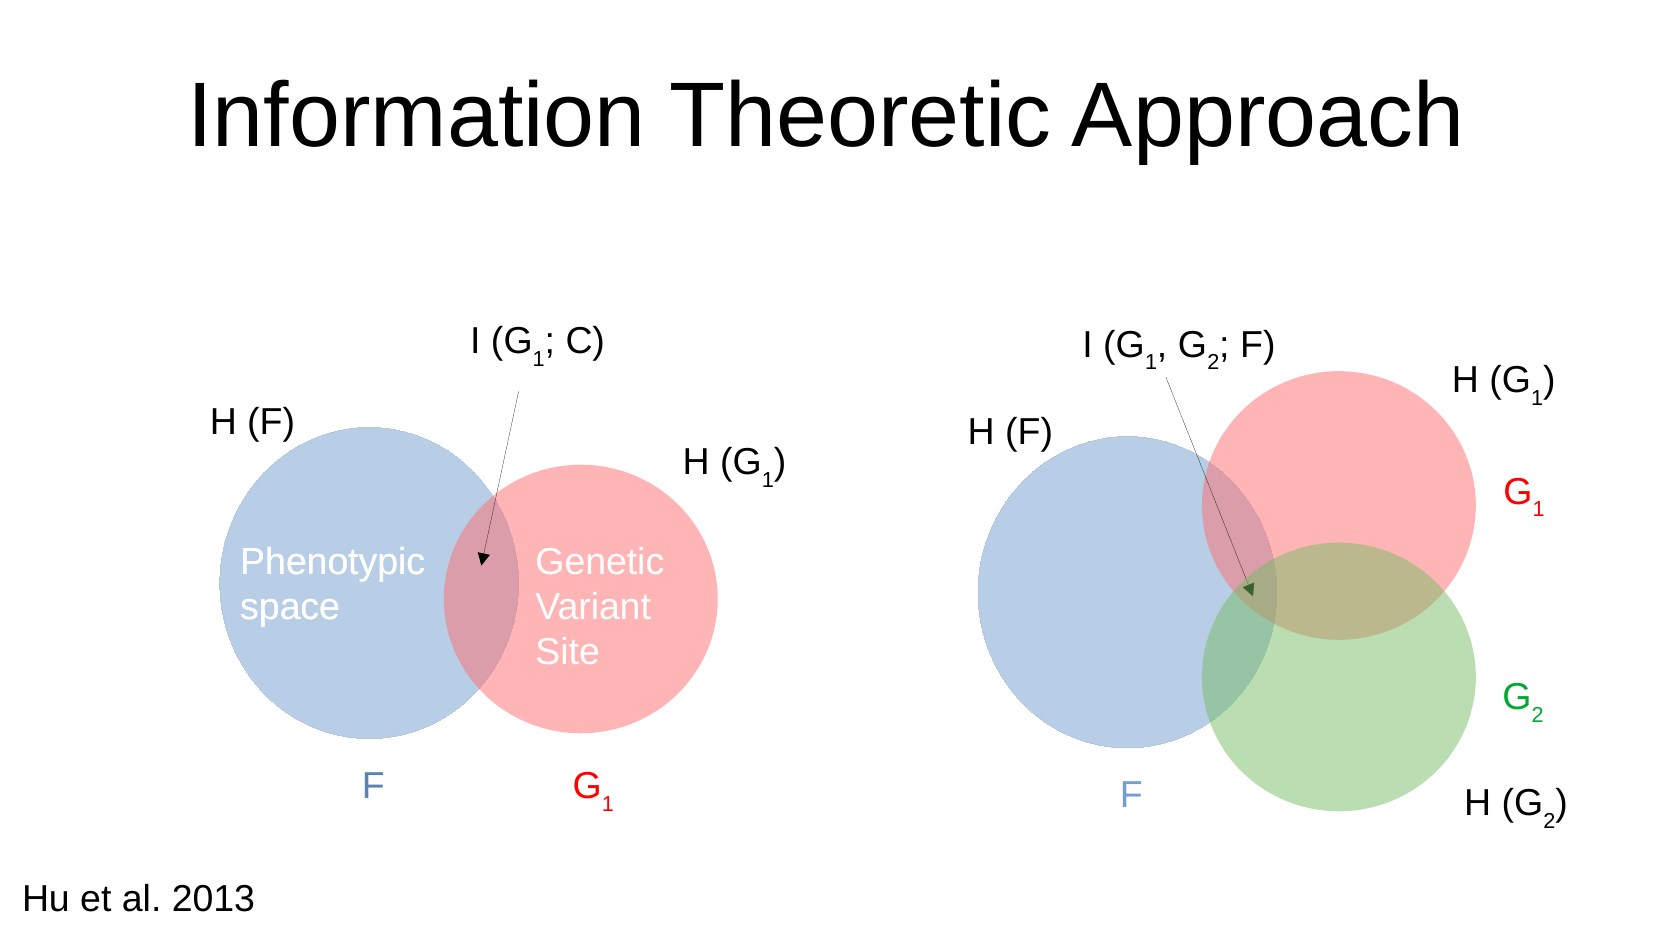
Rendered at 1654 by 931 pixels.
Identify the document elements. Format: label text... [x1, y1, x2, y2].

text_box Hu et al. 2013 [7, 870, 271, 927]
text_box [219, 542, 225, 624]
text_box Genetic Variant Site [520, 529, 746, 657]
text_box [229, 427, 705, 739]
text_box F [1105, 762, 1153, 811]
text_box H (G2) [1449, 770, 1606, 870]
text_box F [347, 753, 395, 801]
text_box G1 [1488, 459, 1591, 540]
text_box G2 [1487, 664, 1576, 735]
text_box H (G1) [1437, 347, 1591, 451]
title Information Theoretic Approach [82, 37, 1571, 193]
text_box G1 [557, 753, 661, 825]
text_box [978, 371, 1476, 812]
text_box I (G1; C) [455, 308, 631, 406]
text_box [540, 657, 555, 662]
text_box I (G1, G2; F) [1067, 312, 1336, 403]
text_box H (F) [953, 399, 1095, 465]
text_box Phenotypic space [225, 529, 451, 657]
text_box H (F) [195, 390, 331, 428]
text_box H (G1) [667, 430, 825, 512]
